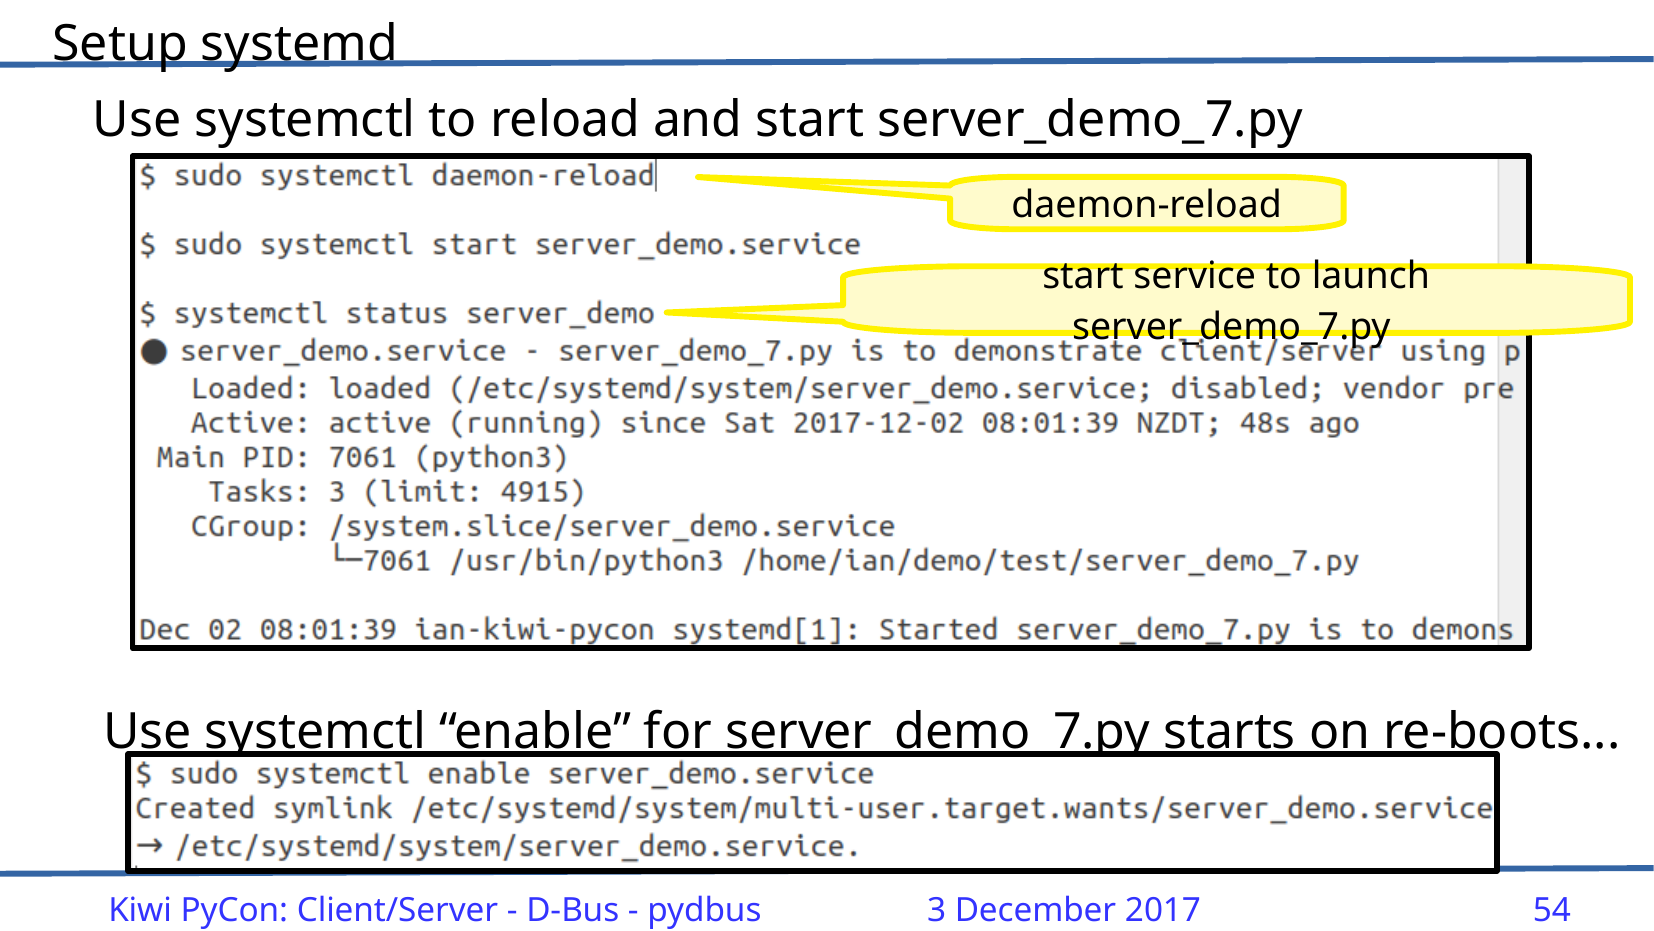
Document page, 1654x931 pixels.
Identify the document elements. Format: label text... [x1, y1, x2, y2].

picture [135, 159, 1526, 646]
text_box Setup systemd [37, 0, 1540, 76]
picture [1284, 333, 1294, 337]
picture [1205, 333, 1215, 337]
text_box Use systemctl to reload and start server_demo_7.py [78, 75, 1629, 146]
picture [1356, 333, 1366, 337]
text_box start service to launch server_demo_7.py [666, 266, 1630, 333]
text_box Use systemctl “enable” for server_demo_7.py starts on re-boots... [88, 687, 1640, 758]
picture [131, 757, 1494, 869]
text_box daemon-reload [697, 176, 1344, 230]
